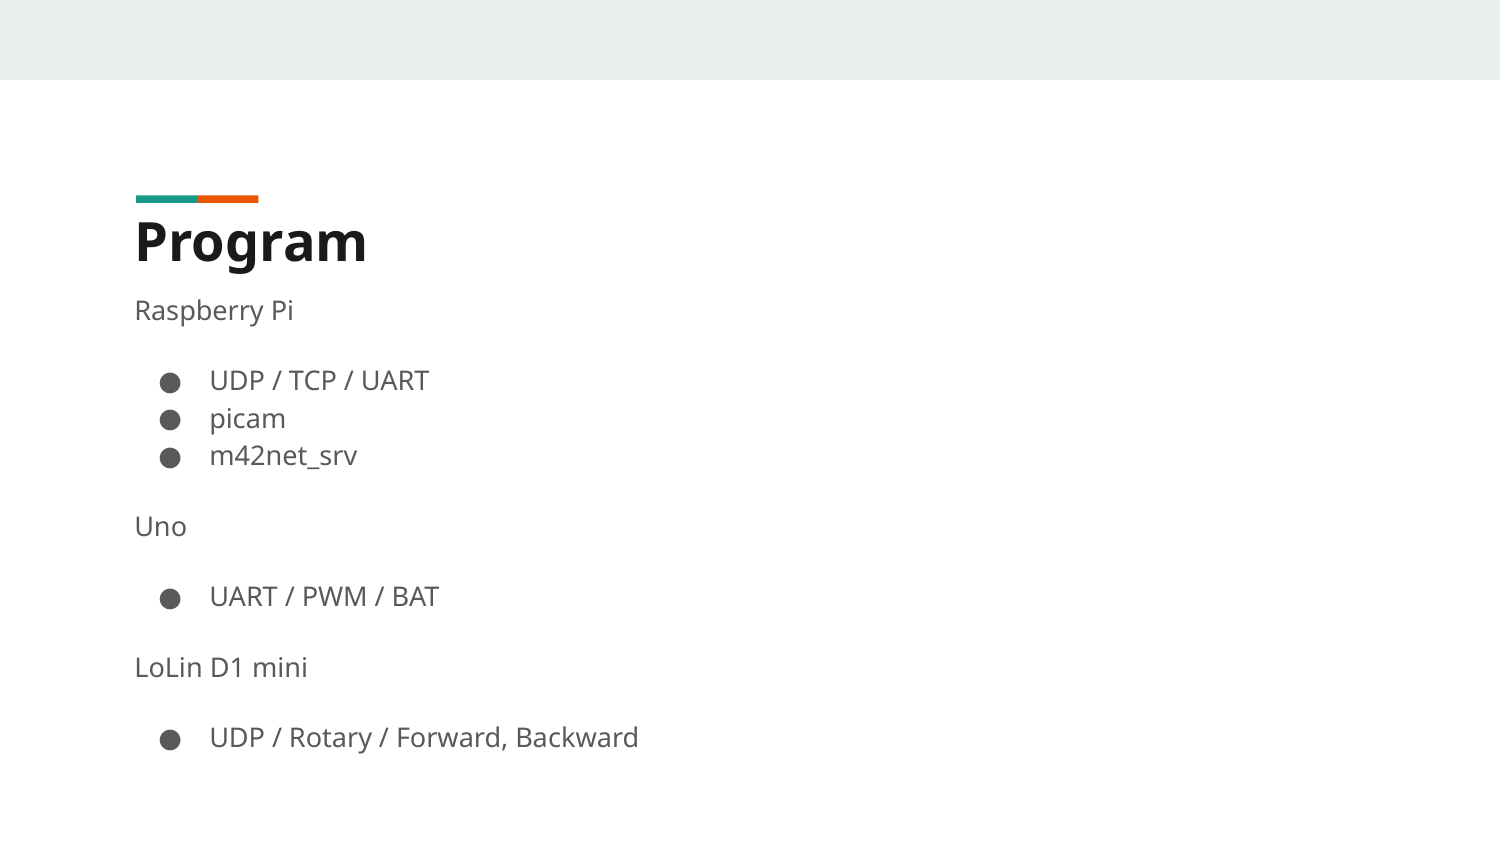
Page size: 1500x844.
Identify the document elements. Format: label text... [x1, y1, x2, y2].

title Program [119, 192, 1381, 273]
list Raspberry Pi UDP / TCP / UART picam m42net_srv Uno UART / PWM / BAT LoLin D1 mini UDP / Rotary / Forward, Backward [119, 273, 1381, 799]
